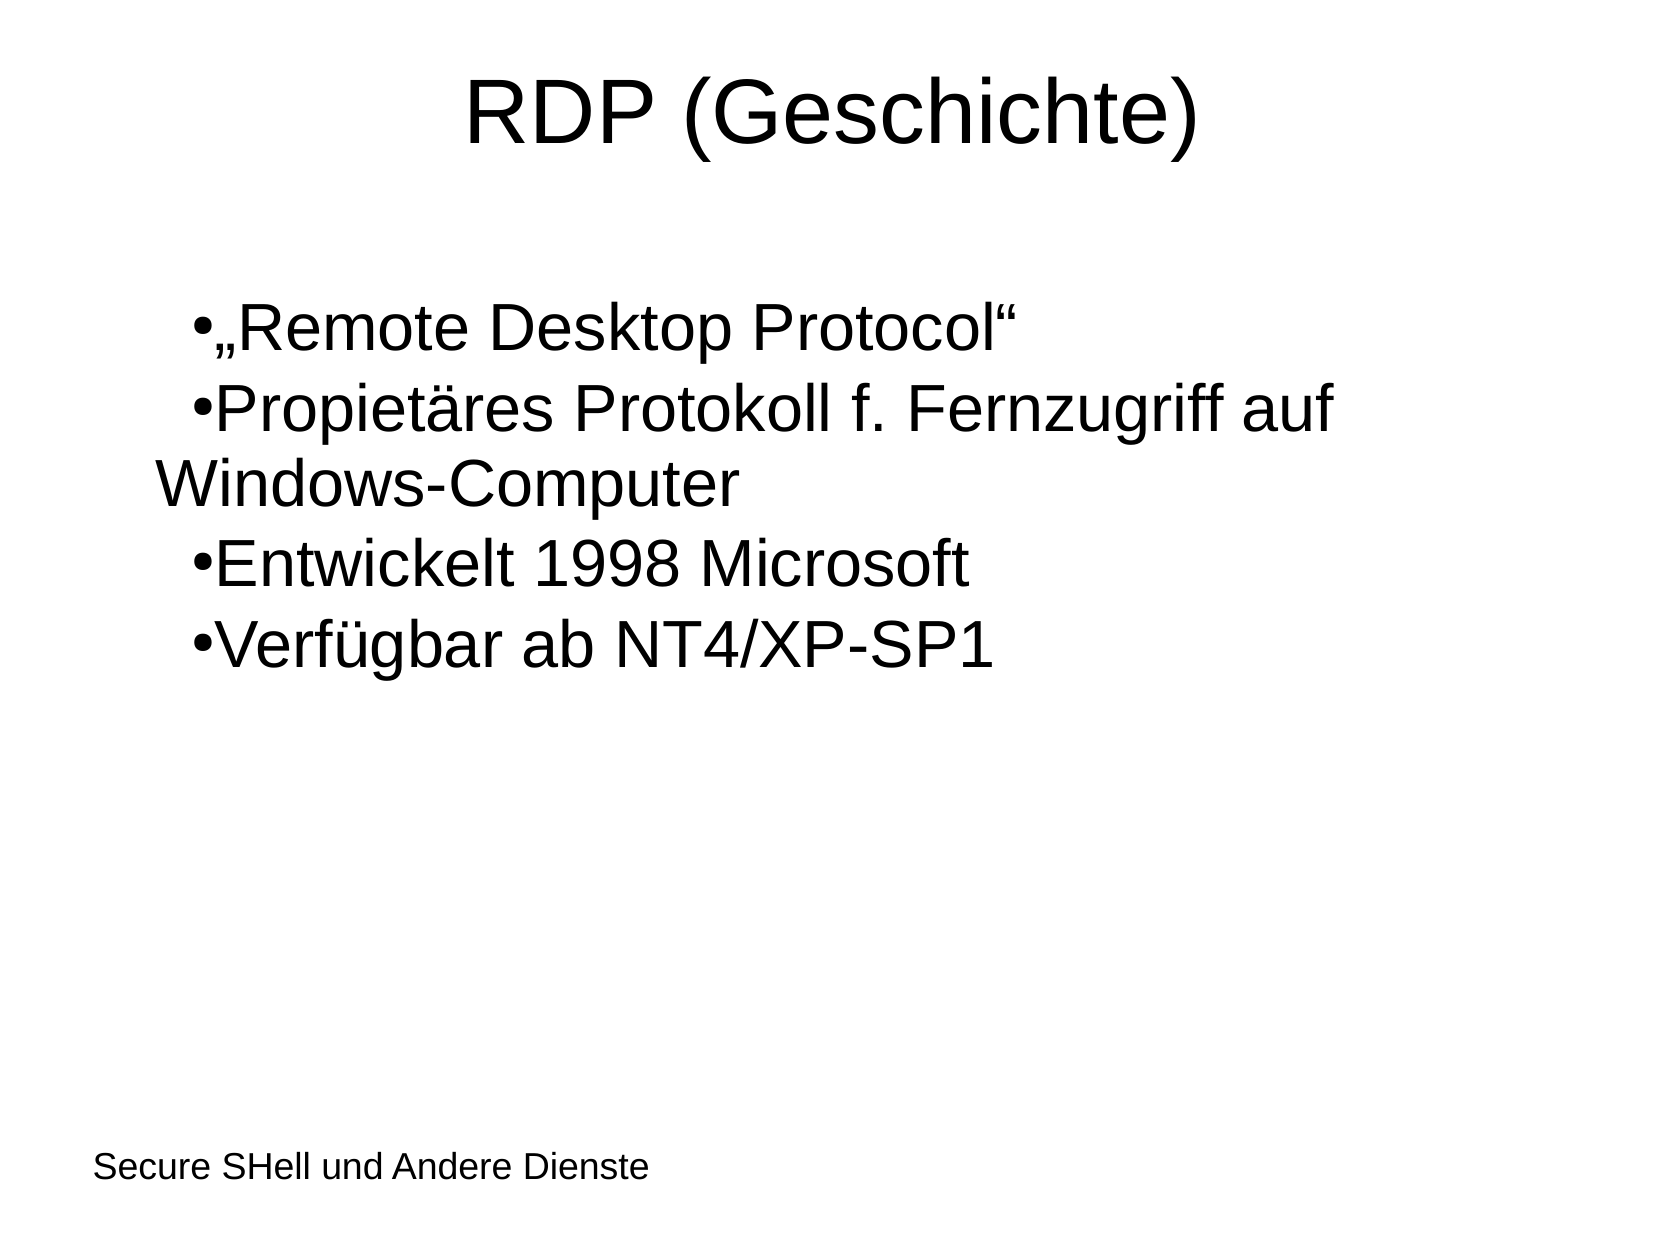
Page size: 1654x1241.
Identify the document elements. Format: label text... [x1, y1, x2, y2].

title RDP (Geschichte) [141, 35, 1524, 189]
text_box Secure SHell und Andere Dienste [77, 1137, 756, 1237]
list „Remote Desktop Protocol“ Propietäres Protokoll f. Fernzugriff auf Windows-Computer Entwickelt 1998 Microsoft Verfügbar ab NT4/XP-SP1 [82, 290, 1538, 1010]
